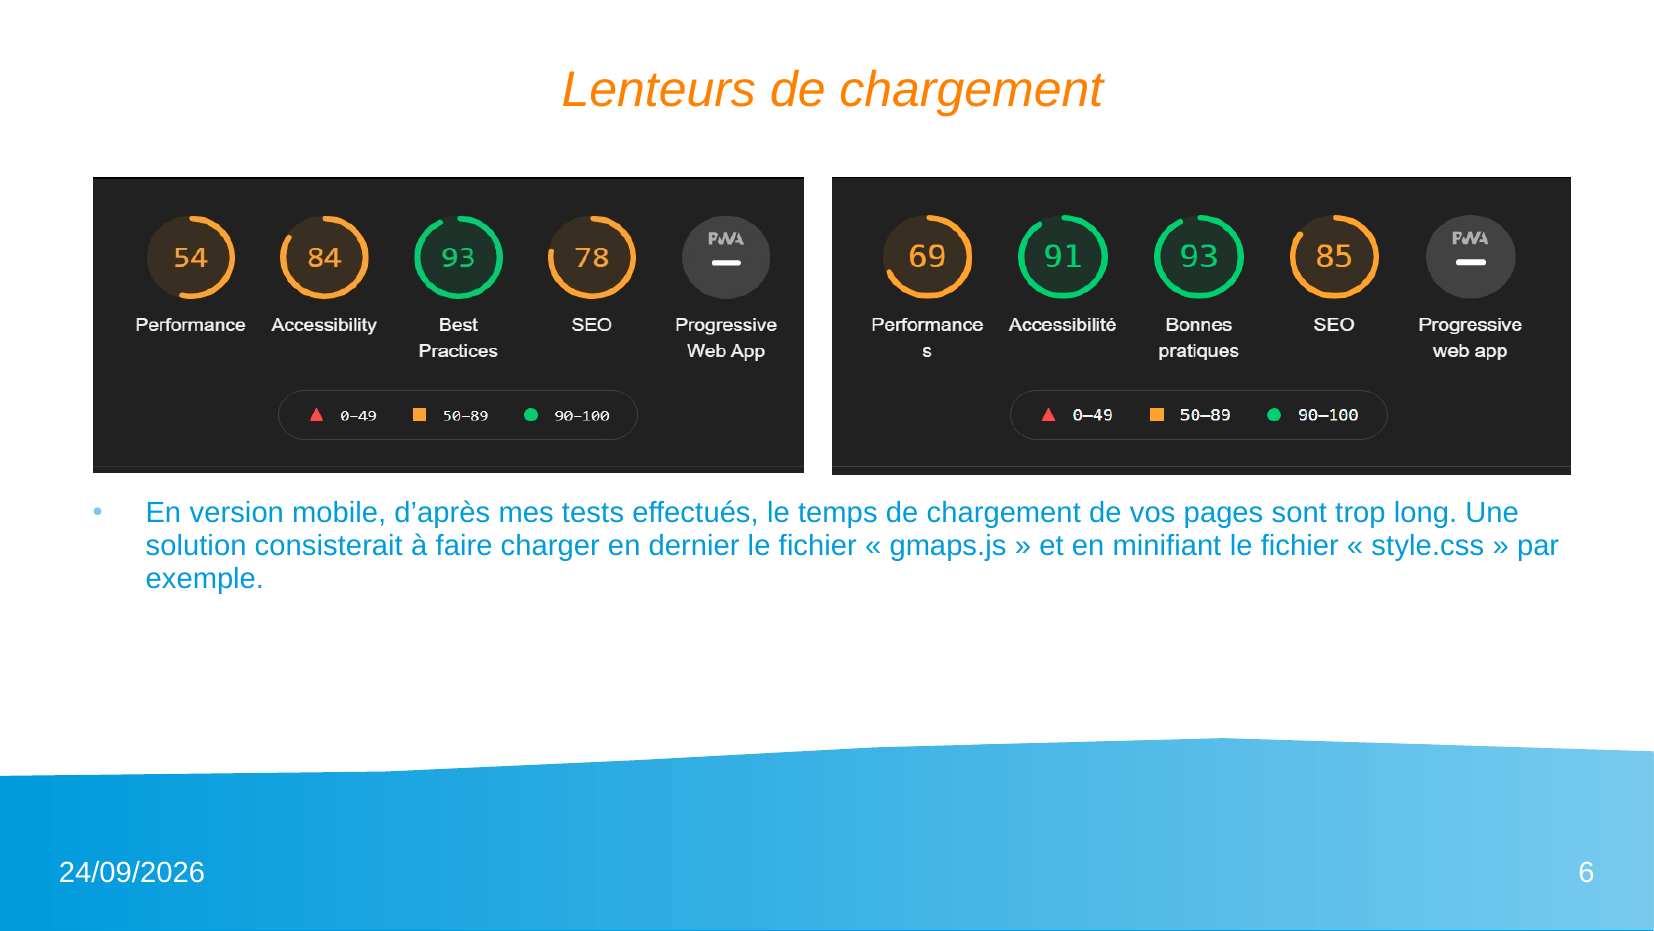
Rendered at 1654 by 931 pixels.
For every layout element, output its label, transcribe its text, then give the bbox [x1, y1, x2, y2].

picture [93, 177, 804, 473]
picture [832, 177, 1571, 475]
list En version mobile, d’après mes tests effectués, le temps de chargement de vos pages sont trop long. Une solution consisterait à faire charger en dernier le fichier « gmaps.js » et en minifiant le fichier « style.css » par exemple. [74, 496, 1611, 721]
title Lenteurs de chargement [94, 0, 1571, 178]
